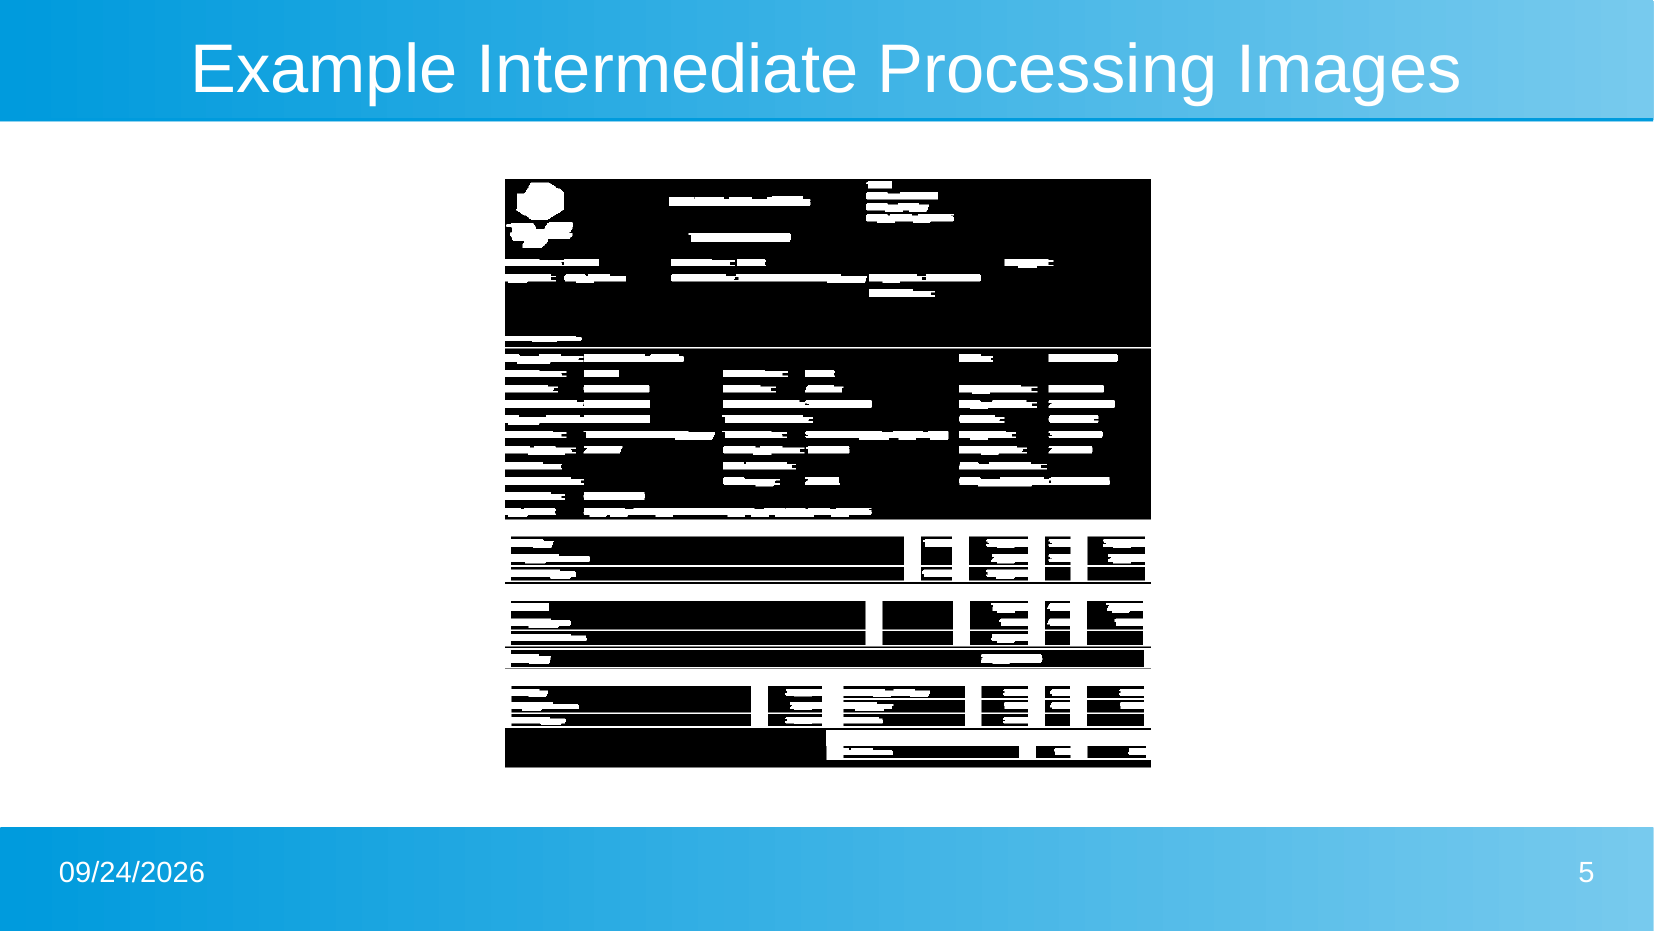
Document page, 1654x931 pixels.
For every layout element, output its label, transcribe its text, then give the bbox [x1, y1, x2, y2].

title Example Intermediate Processing Images [59, 29, 1595, 108]
picture [495, 177, 1159, 768]
